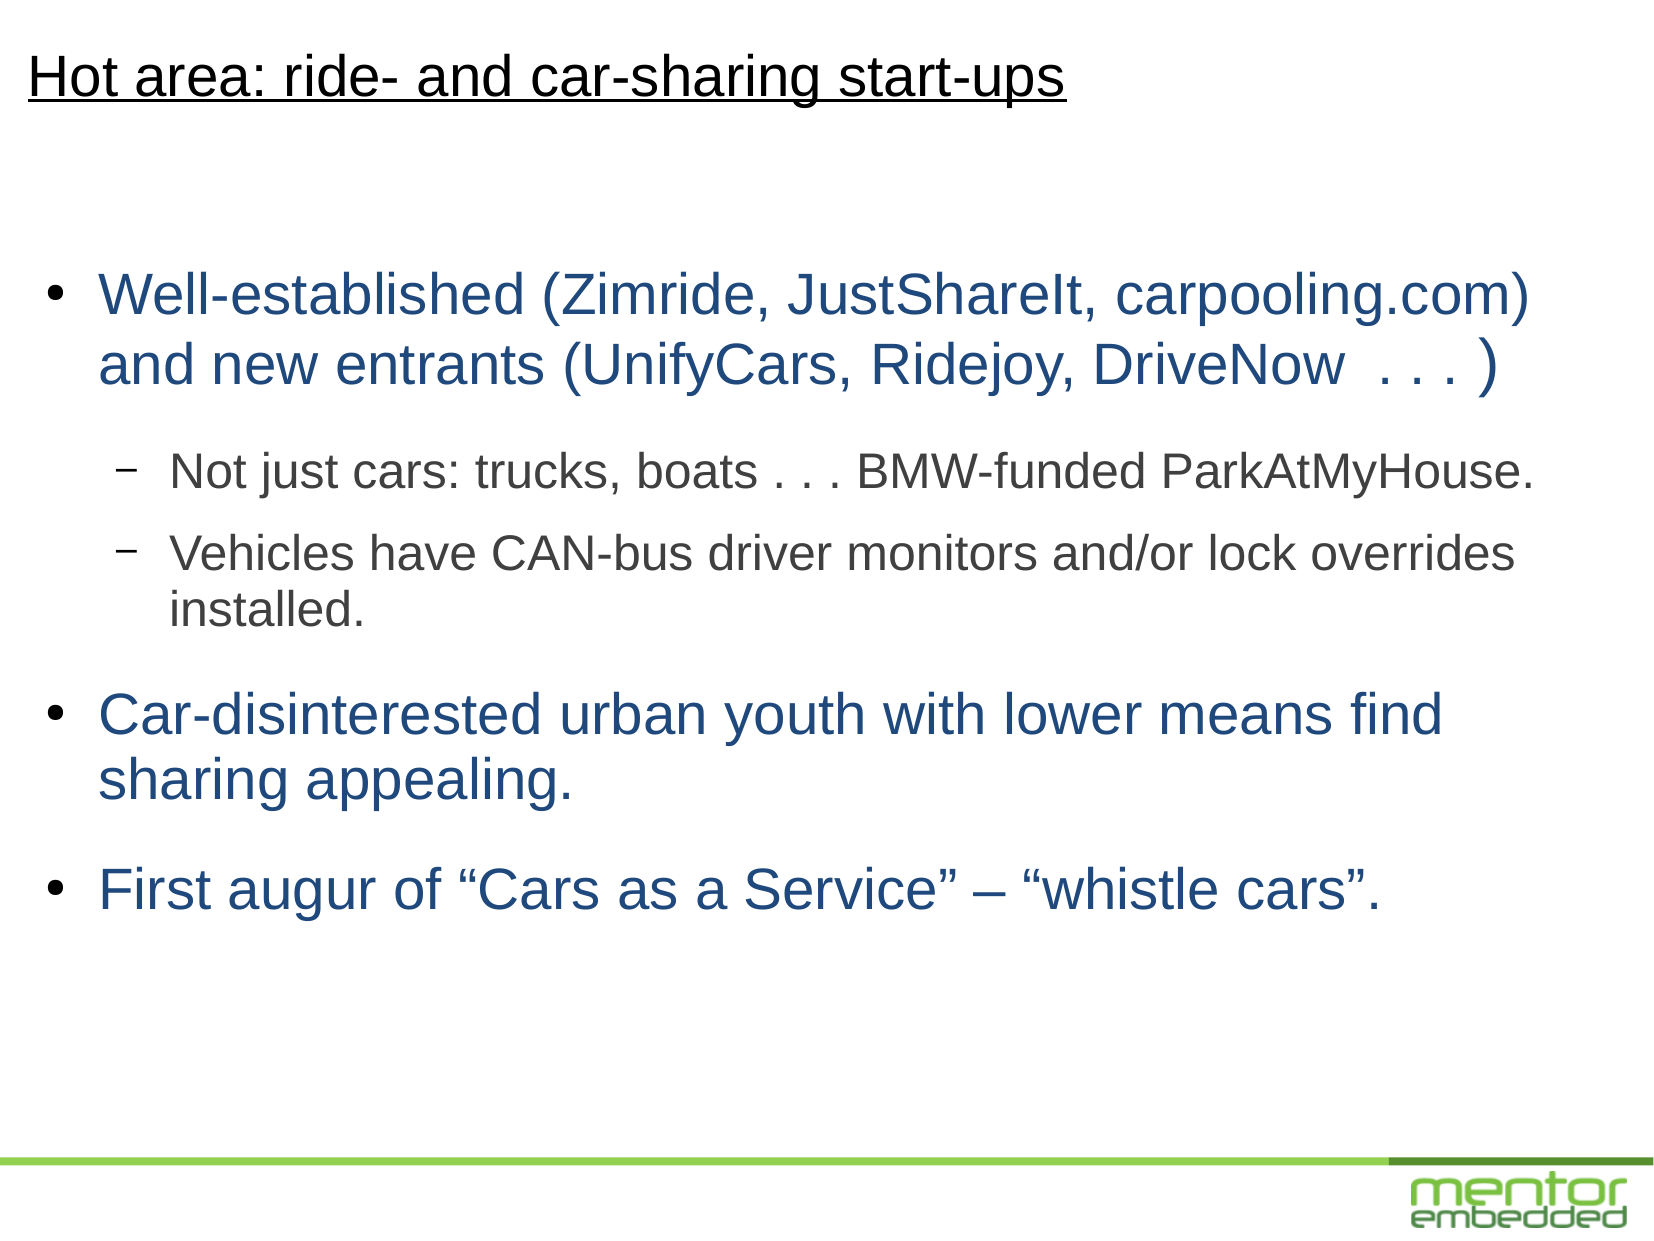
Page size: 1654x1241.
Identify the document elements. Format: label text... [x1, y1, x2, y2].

picture [1411, 1171, 1627, 1228]
title Hot area: ride- and car-sharing start-ups [27, 13, 1640, 138]
list Well-established (Zimride, JustShareIt, carpooling.com) and new entrants (UnifyCars, Ridejoy, DriveNow . . . ) Not just cars: trucks, boats . . . BMW-funded ParkAtMyHouse. Vehicles have CAN-bus driver monitors and/or lock overrides installed. Car-disinterested urban youth with lower means find sharing appealing. First augur of “Cars as a Service” – “whistle cars”. [27, 151, 1638, 1075]
